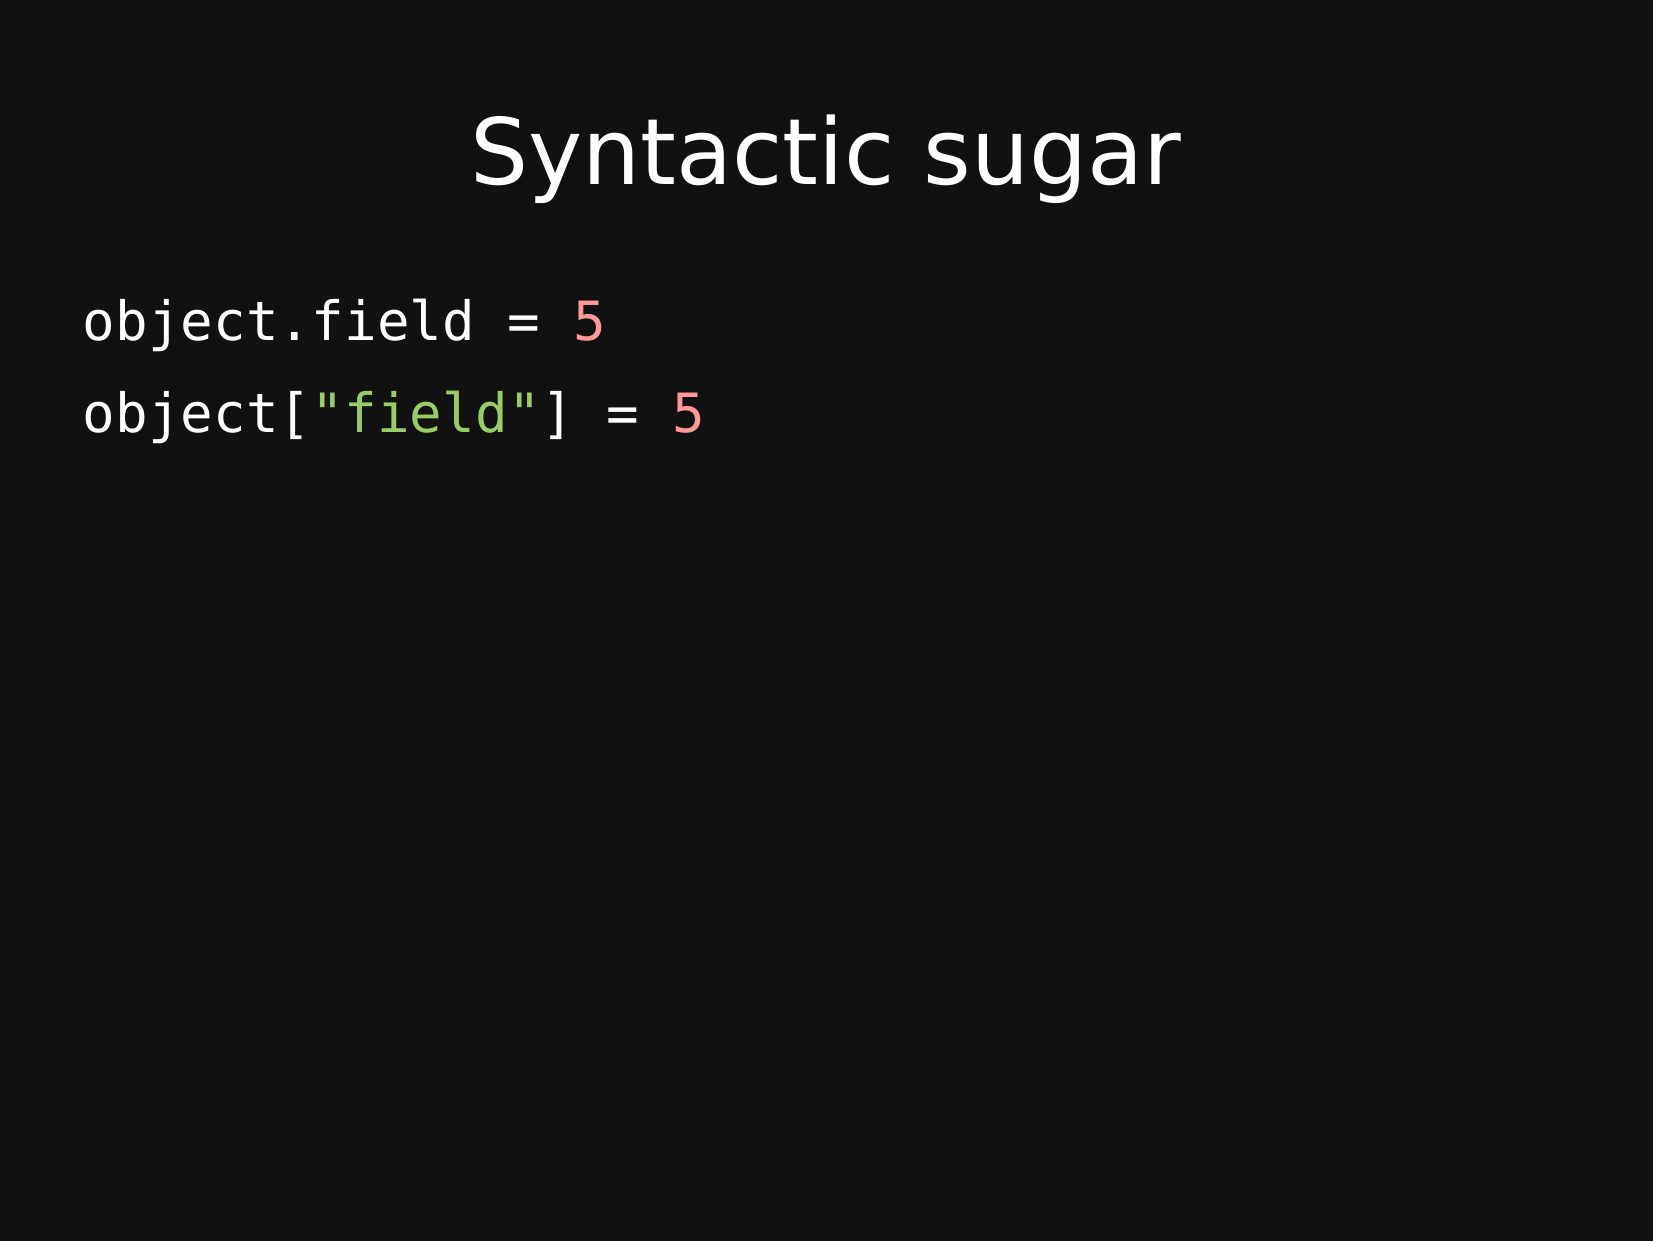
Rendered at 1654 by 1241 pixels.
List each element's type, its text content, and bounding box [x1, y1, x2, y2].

title Syntactic sugar [82, 49, 1571, 257]
list object.field = 5 object["field"] = 5 [82, 290, 1571, 1010]
